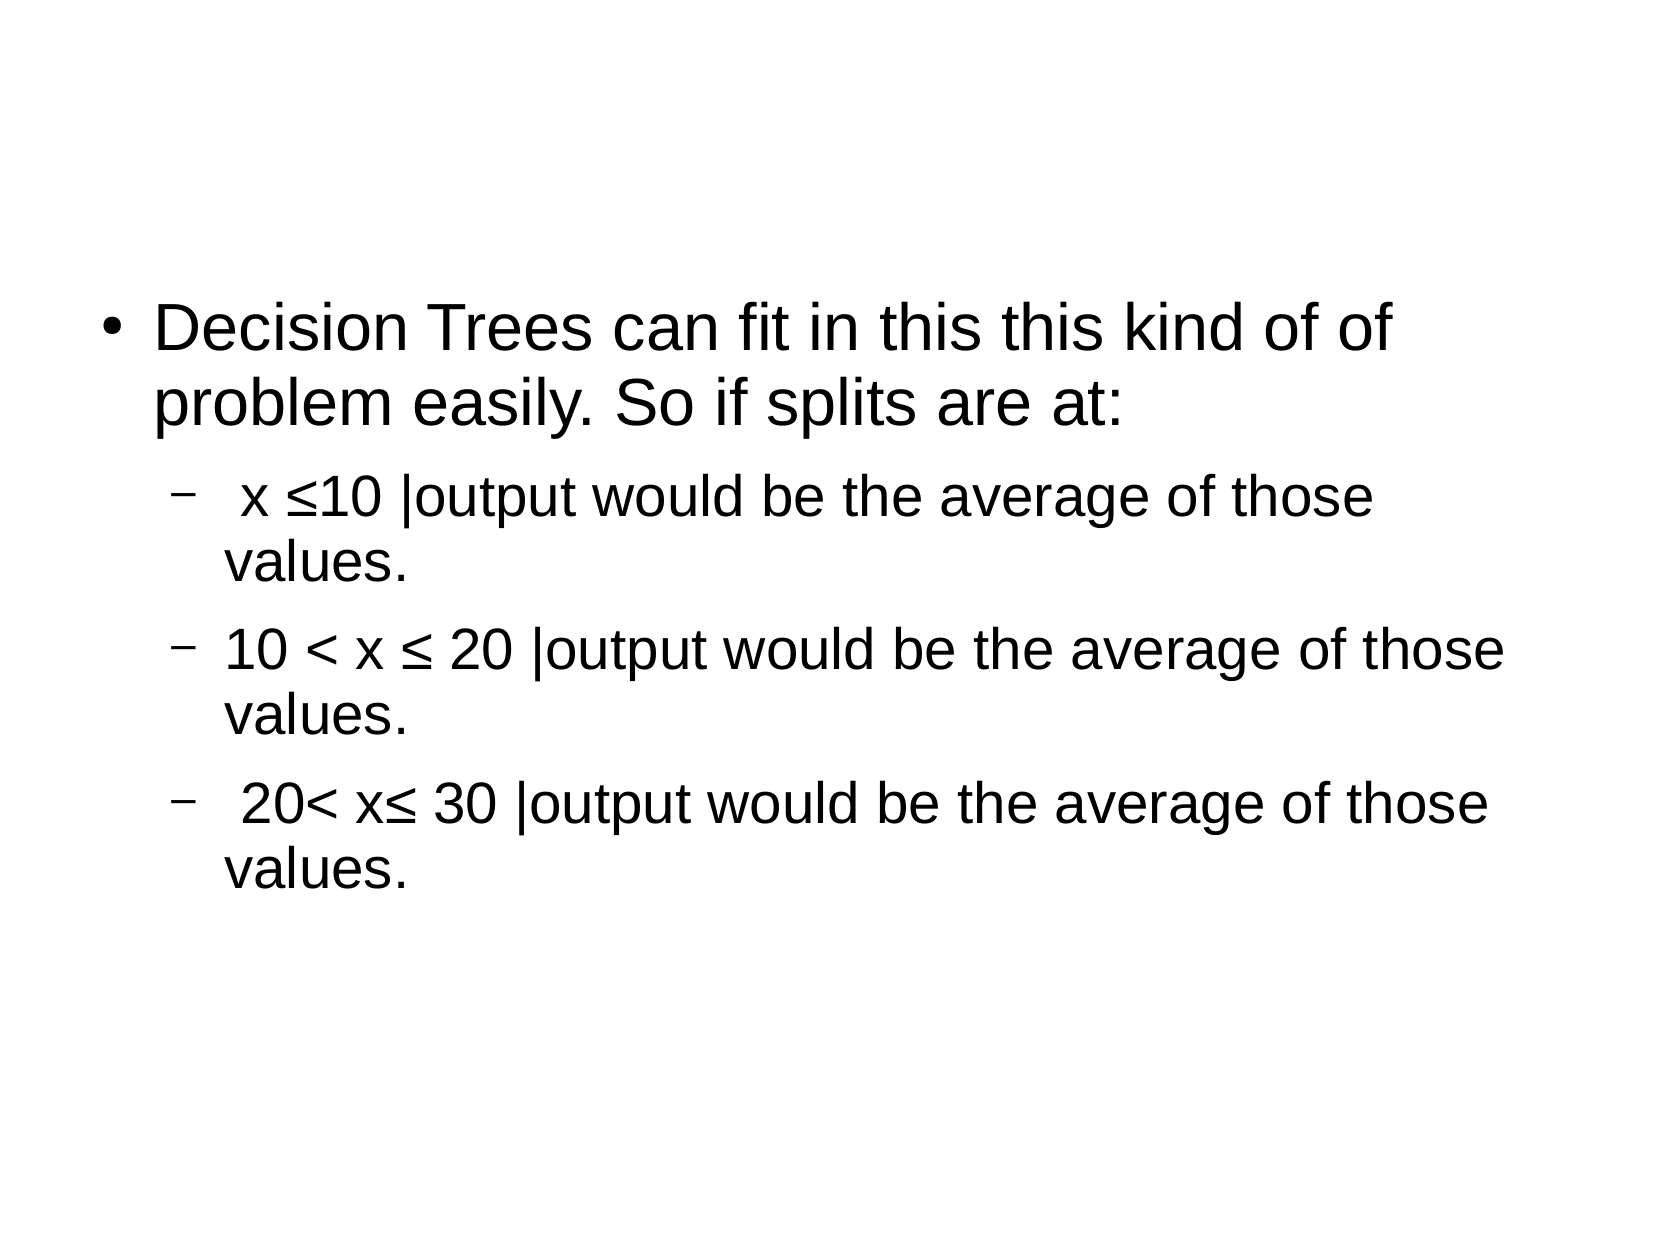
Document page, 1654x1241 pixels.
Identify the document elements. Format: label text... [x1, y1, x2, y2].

list Decision Trees can fit in this this kind of of problem easily. So if splits are at: x ≤10 |output would be the average of those values. 10 < x ≤ 20 |output would be the average of those values. 20< x≤ 30 |output would be the average of those values. [82, 290, 1571, 1010]
